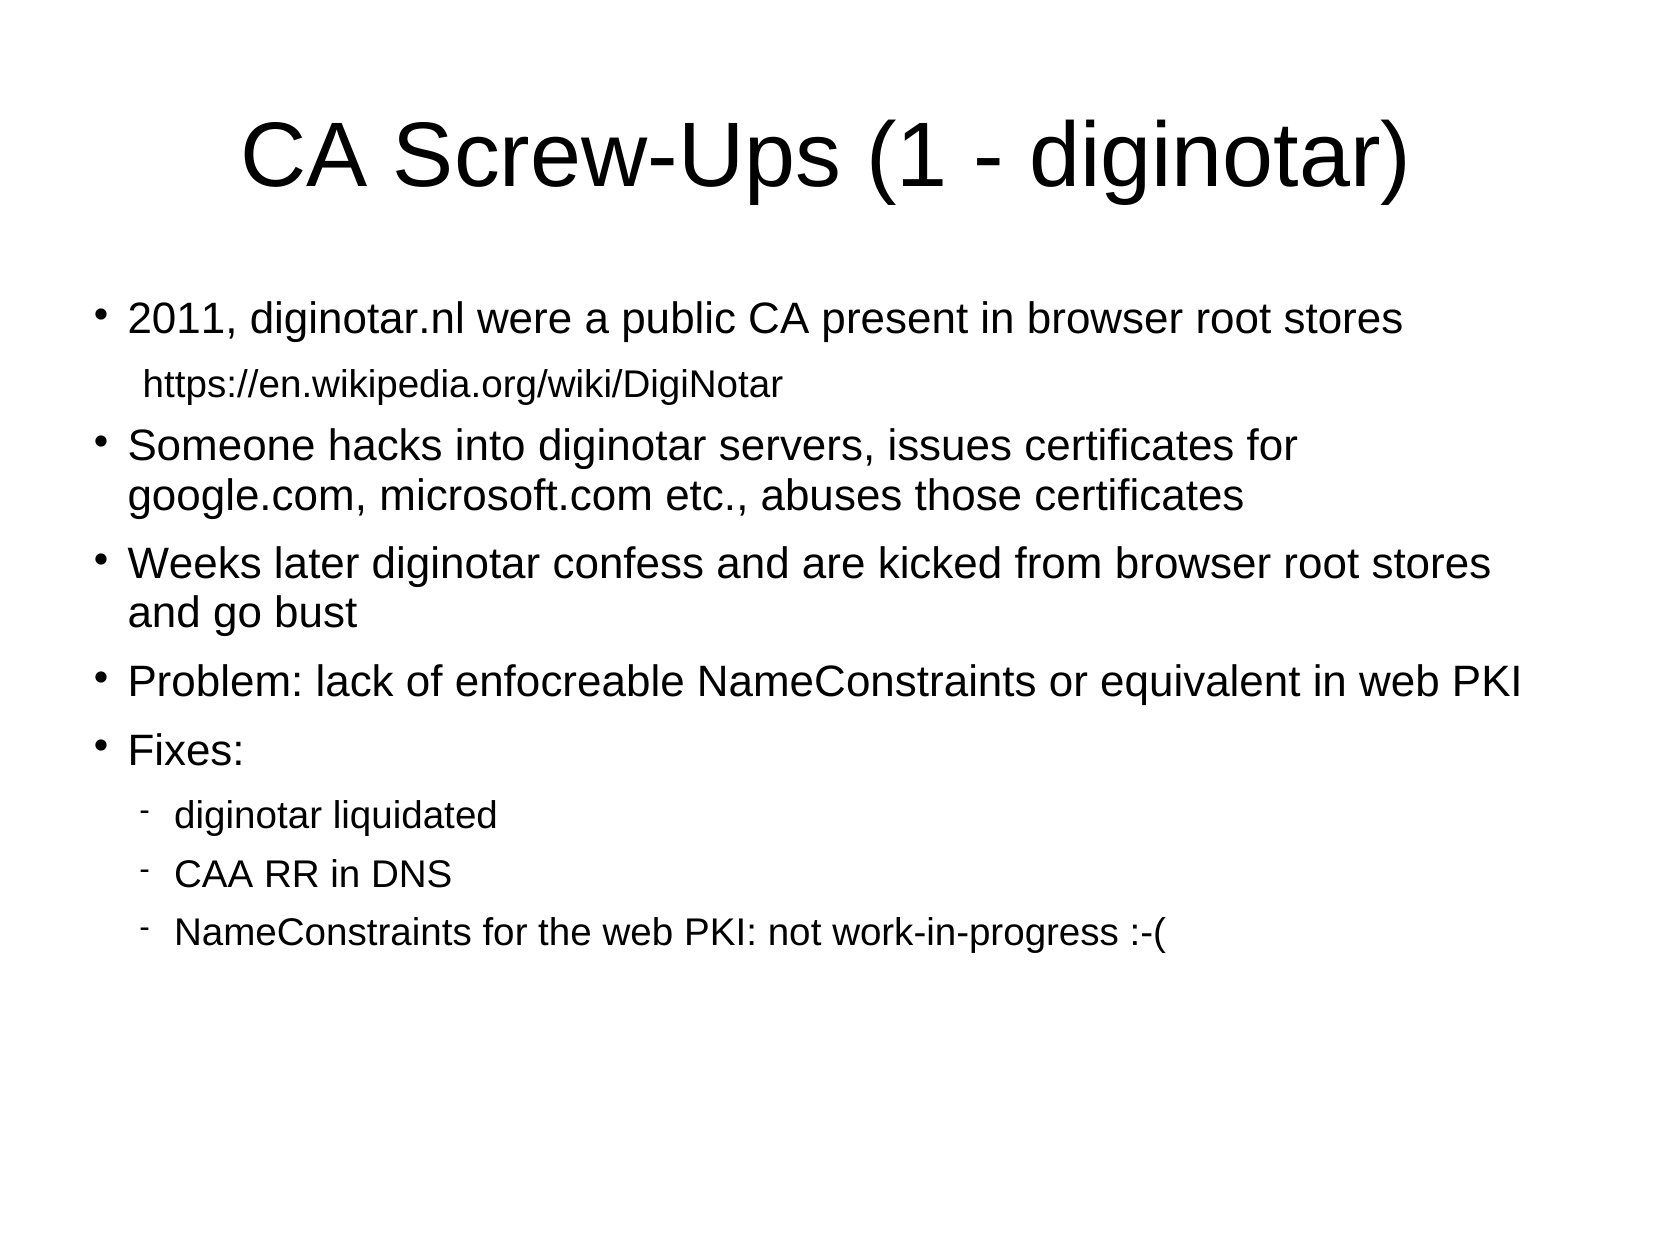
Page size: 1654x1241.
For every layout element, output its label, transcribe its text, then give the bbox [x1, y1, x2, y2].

list 2011, diginotar.nl were a public CA present in browser root stores https://en.wikipedia.org/wiki/DigiNotar Someone hacks into diginotar servers, issues certificates for google.com, microsoft.com etc., abuses those certificates Weeks later diginotar confess and are kicked from browser root stores and go bust Problem: lack of enfocreable NameConstraints or equivalent in web PKI Fixes: diginotar liquidated CAA RR in DNS NameConstraints for the web PKI: not work-in-progress :-( [82, 290, 1538, 1010]
title CA Screw-Ups (1 - diginotar) [82, 49, 1571, 257]
